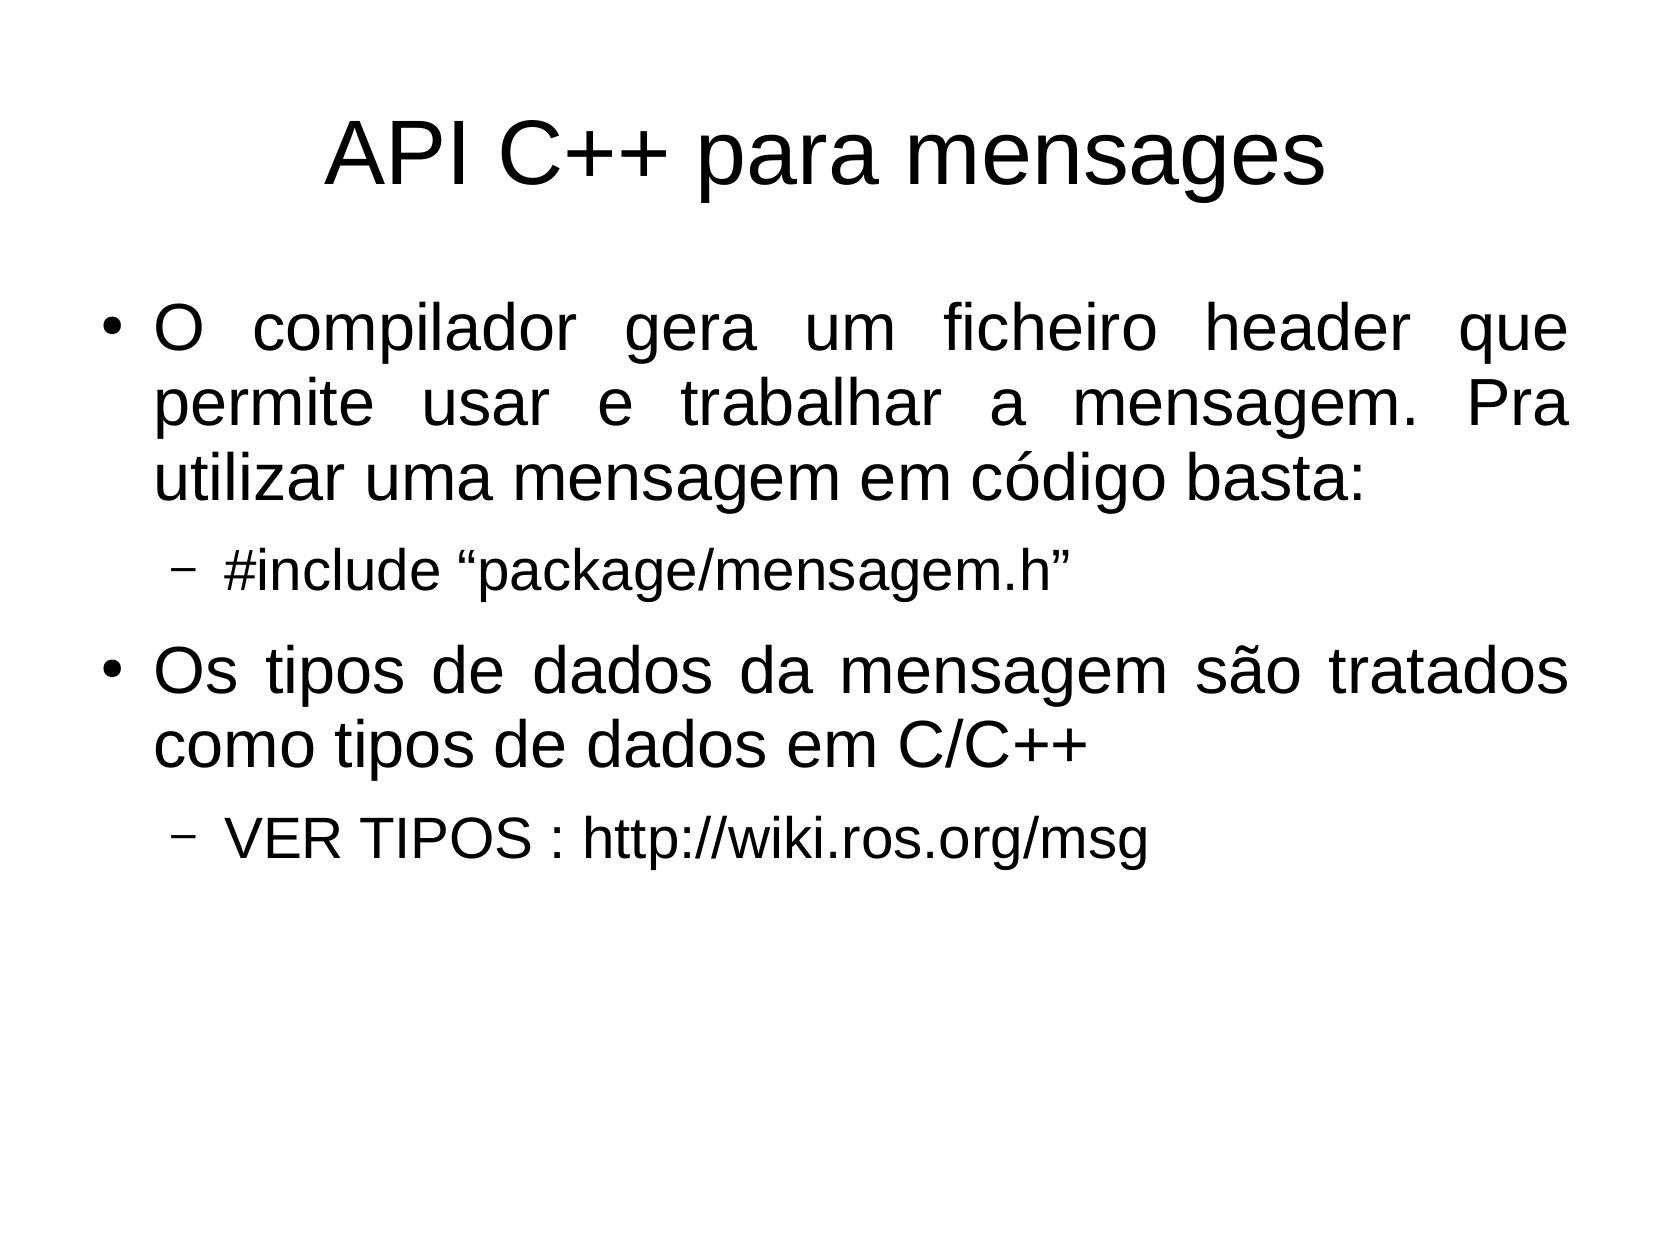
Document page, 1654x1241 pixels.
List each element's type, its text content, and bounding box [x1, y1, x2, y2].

title API C++ para mensages [82, 49, 1571, 257]
list O compilador gera um ficheiro header que permite usar e trabalhar a mensagem. Pra utilizar uma mensagem em código basta: #include “package/mensagem.h” Os tipos de dados da mensagem são tratados como tipos de dados em C/C++ VER TIPOS : http://wiki.ros.org/msg [82, 290, 1571, 1010]
